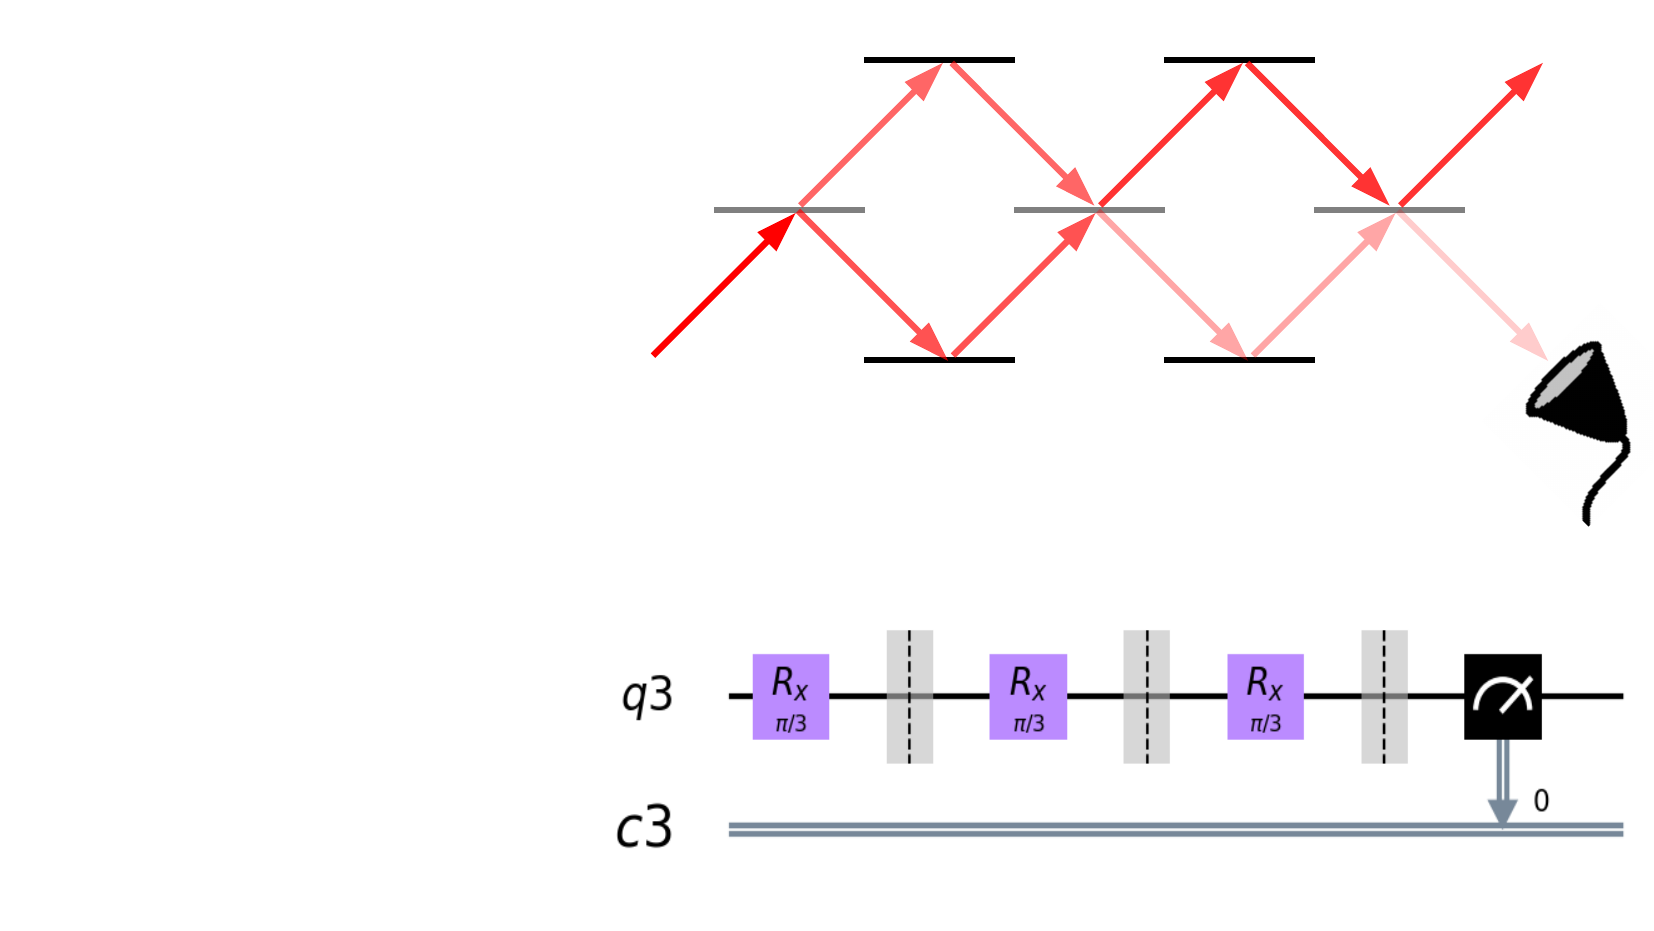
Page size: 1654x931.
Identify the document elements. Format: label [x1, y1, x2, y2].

picture [540, 570, 1651, 931]
picture [1482, 303, 1654, 527]
